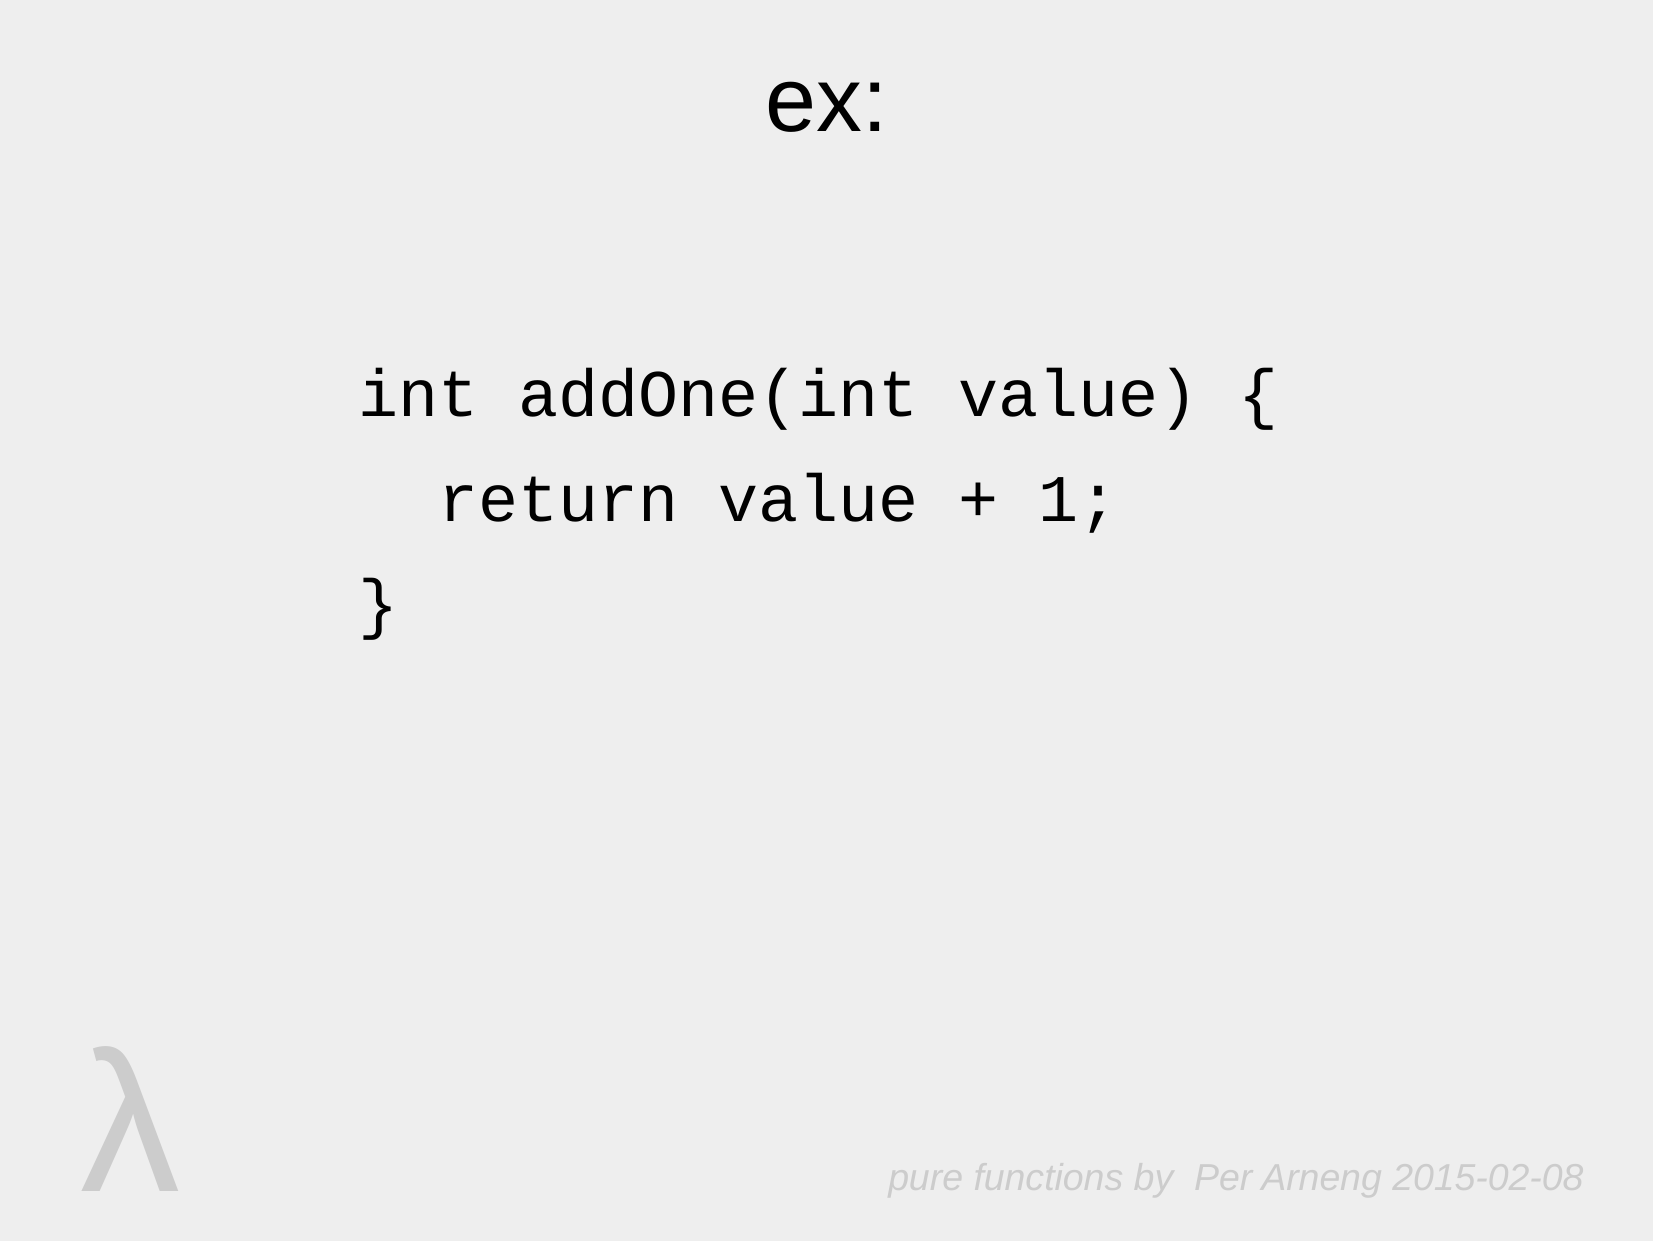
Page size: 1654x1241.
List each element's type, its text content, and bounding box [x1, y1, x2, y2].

title ex: [82, 0, 1571, 204]
list int addOne(int value) { return value + 1; } [358, 361, 1508, 726]
